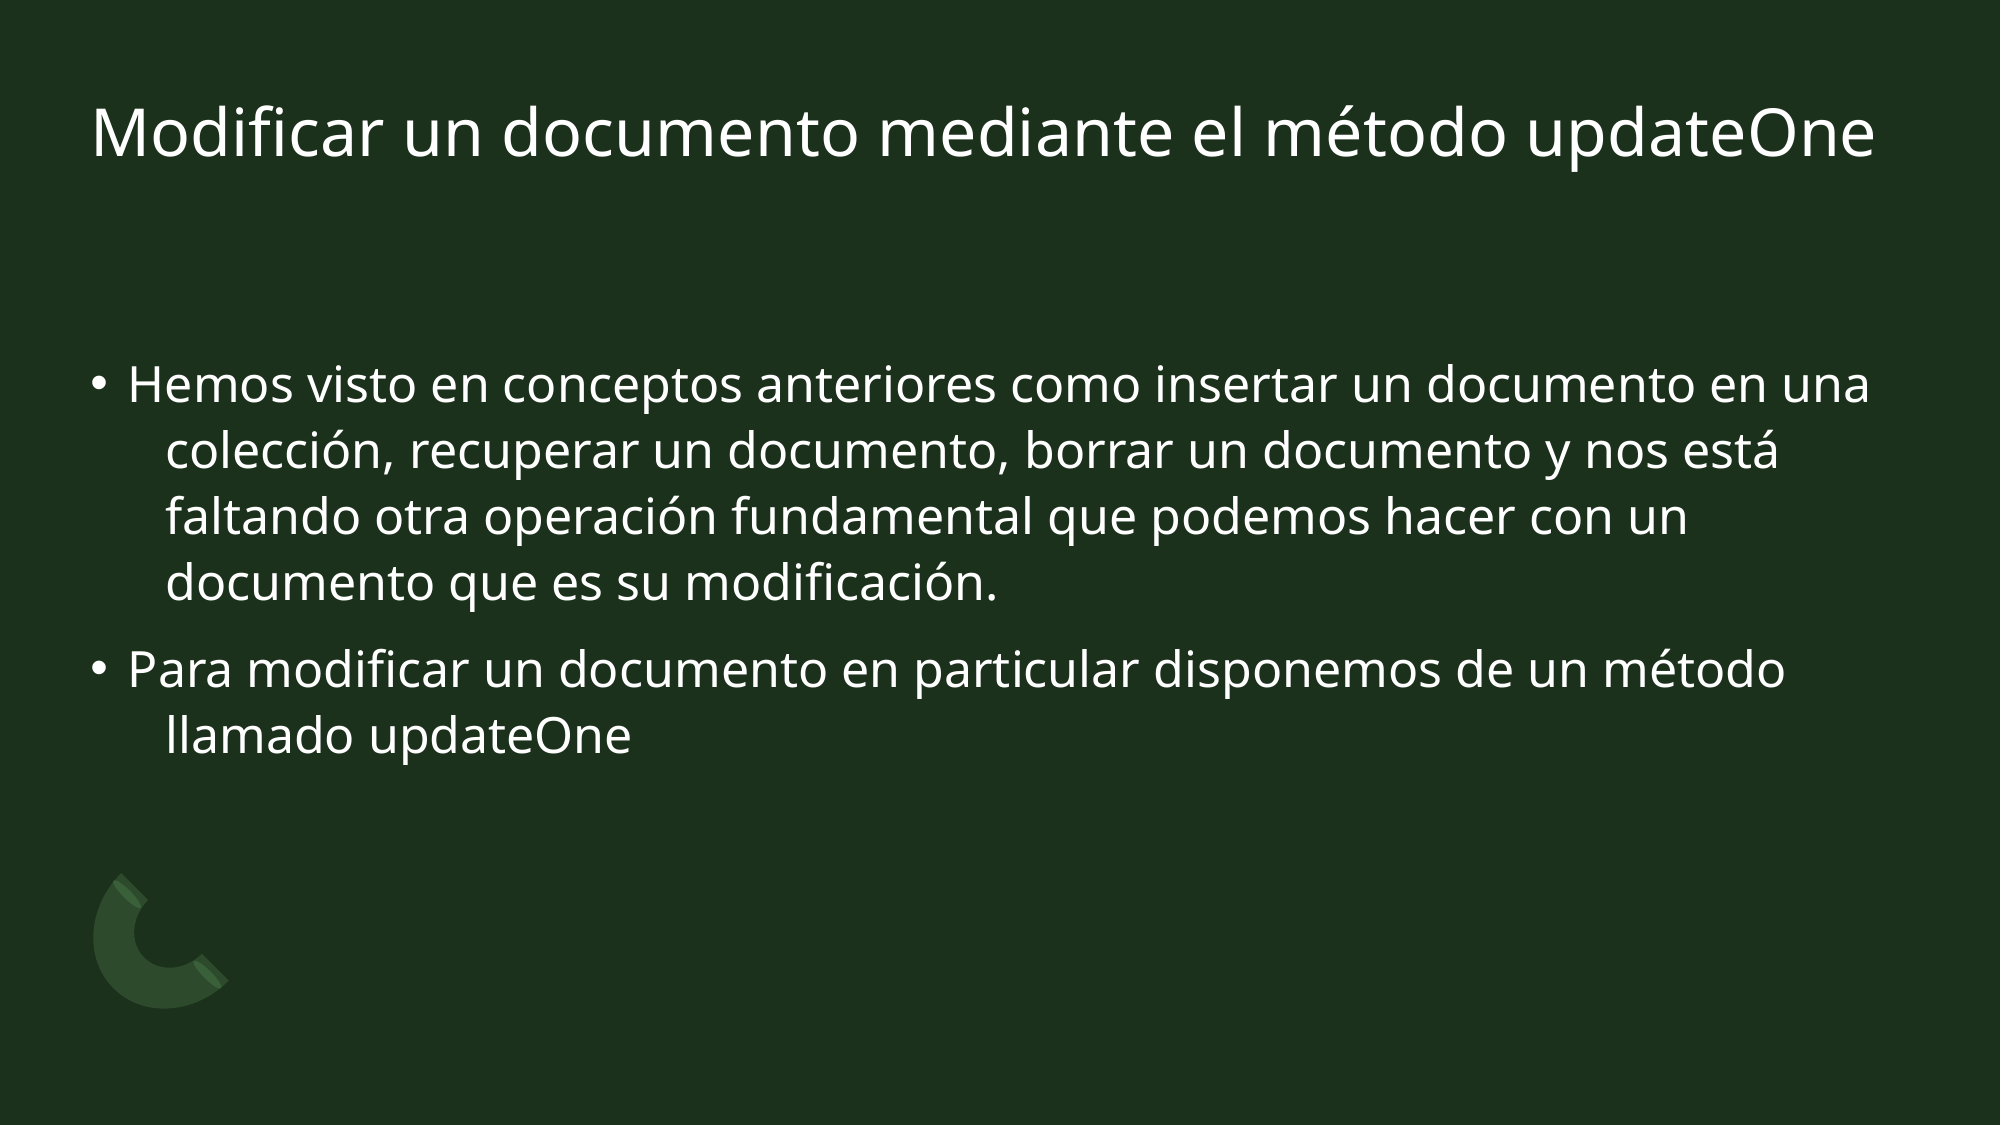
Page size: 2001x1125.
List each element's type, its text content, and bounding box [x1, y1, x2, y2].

title Modificar un documento mediante el método updateOne [90, 90, 1910, 309]
list Hemos visto en conceptos anteriores como insertar un documento en una colección, recuperar un documento, borrar un documento y nos está faltando otra operación fundamental que podemos hacer con un documento que es su modificación. Para modificar un documento en particular disponemos de un método llamado updateOne [90, 346, 1910, 1000]
